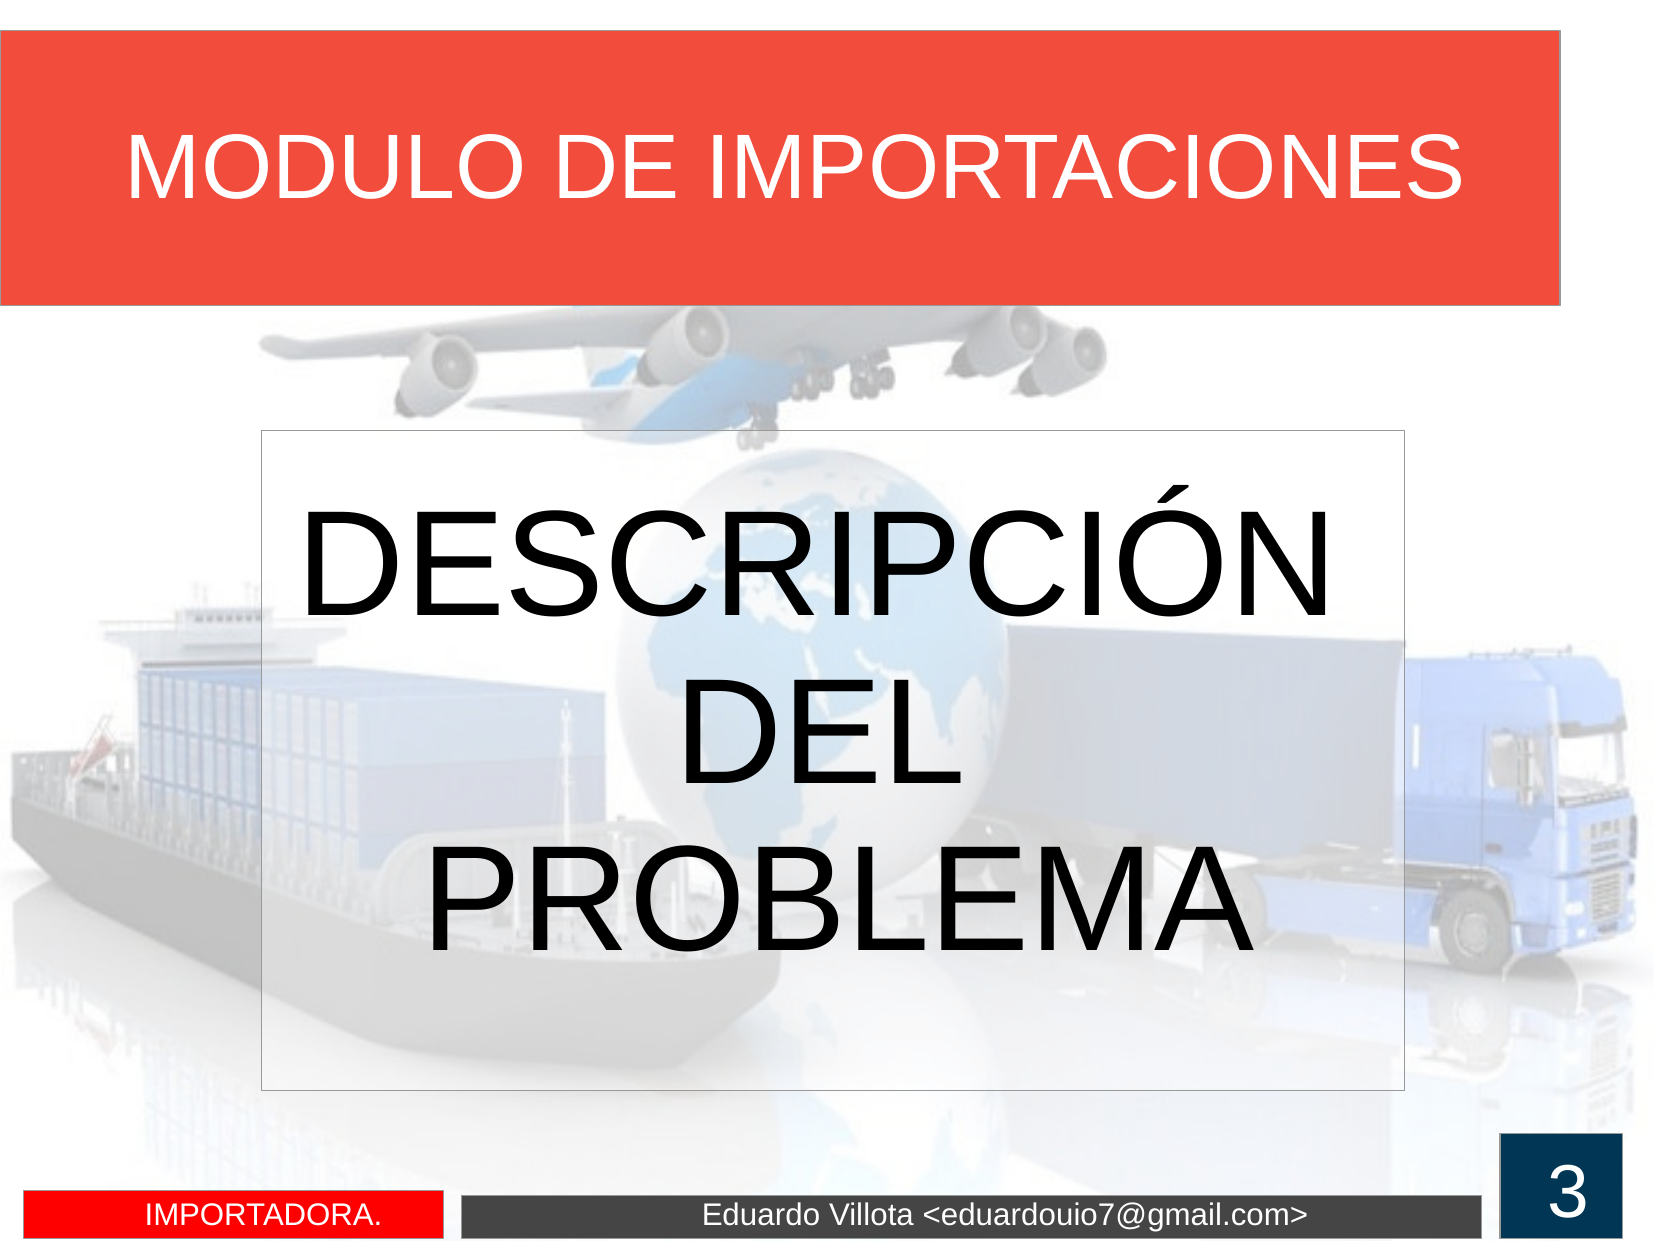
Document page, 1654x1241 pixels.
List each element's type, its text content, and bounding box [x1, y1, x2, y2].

text_box [1500, 1133, 1623, 1239]
text_box DESCRIPCIÓN DEL PROBLEMA [282, 472, 1396, 991]
text_box Eduardo Villota <eduardouio7@gmail.com> [687, 1189, 1325, 1240]
picture [0, 0, 1654, 1241]
text_box [23, 1190, 129, 1239]
text_box [1325, 1195, 1482, 1239]
text_box [461, 1195, 687, 1239]
text_box [398, 1190, 444, 1239]
text_box [0, 30, 1561, 306]
text_box MODULO DE IMPORTACIONES [110, 108, 1482, 226]
text_box IMPORTADORA. [129, 1189, 398, 1240]
text_box [261, 430, 1405, 1091]
text_box 3 [1532, 1141, 1593, 1241]
